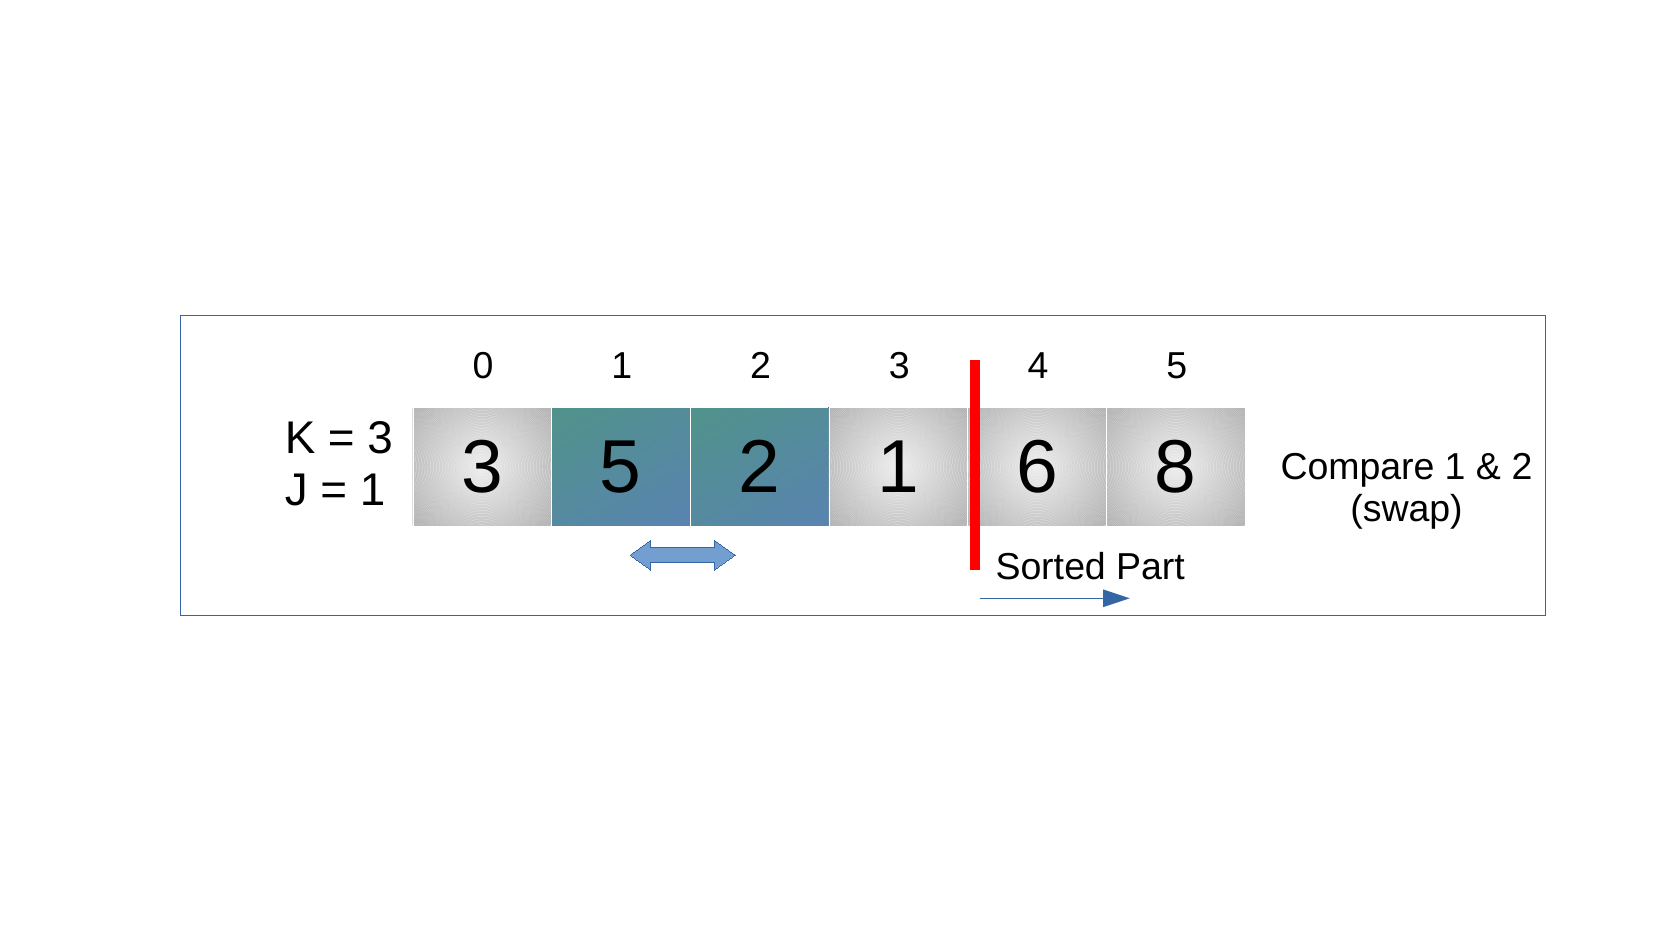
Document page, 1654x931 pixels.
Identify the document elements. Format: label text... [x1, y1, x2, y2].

table_header 5 [1107, 277, 1246, 395]
text_box [180, 315, 1546, 616]
table_header 4 [969, 277, 1107, 395]
table_header 1 [552, 277, 691, 395]
text_box Sorted Part [980, 538, 1201, 596]
table_header 2 [691, 408, 829, 526]
table_header 1 [830, 408, 967, 526]
table_header 8 [1107, 408, 1245, 526]
text_box K = 3 J = 1 [270, 405, 408, 523]
table_header 3 [830, 277, 969, 395]
table_header 5 [552, 408, 690, 526]
table_header 2 [691, 277, 830, 395]
table_header 3 [414, 408, 551, 526]
table_header 0 [414, 277, 552, 395]
table_header 6 [980, 408, 1106, 526]
text_box Compare 1 & 2 (swap) [1265, 438, 1548, 538]
